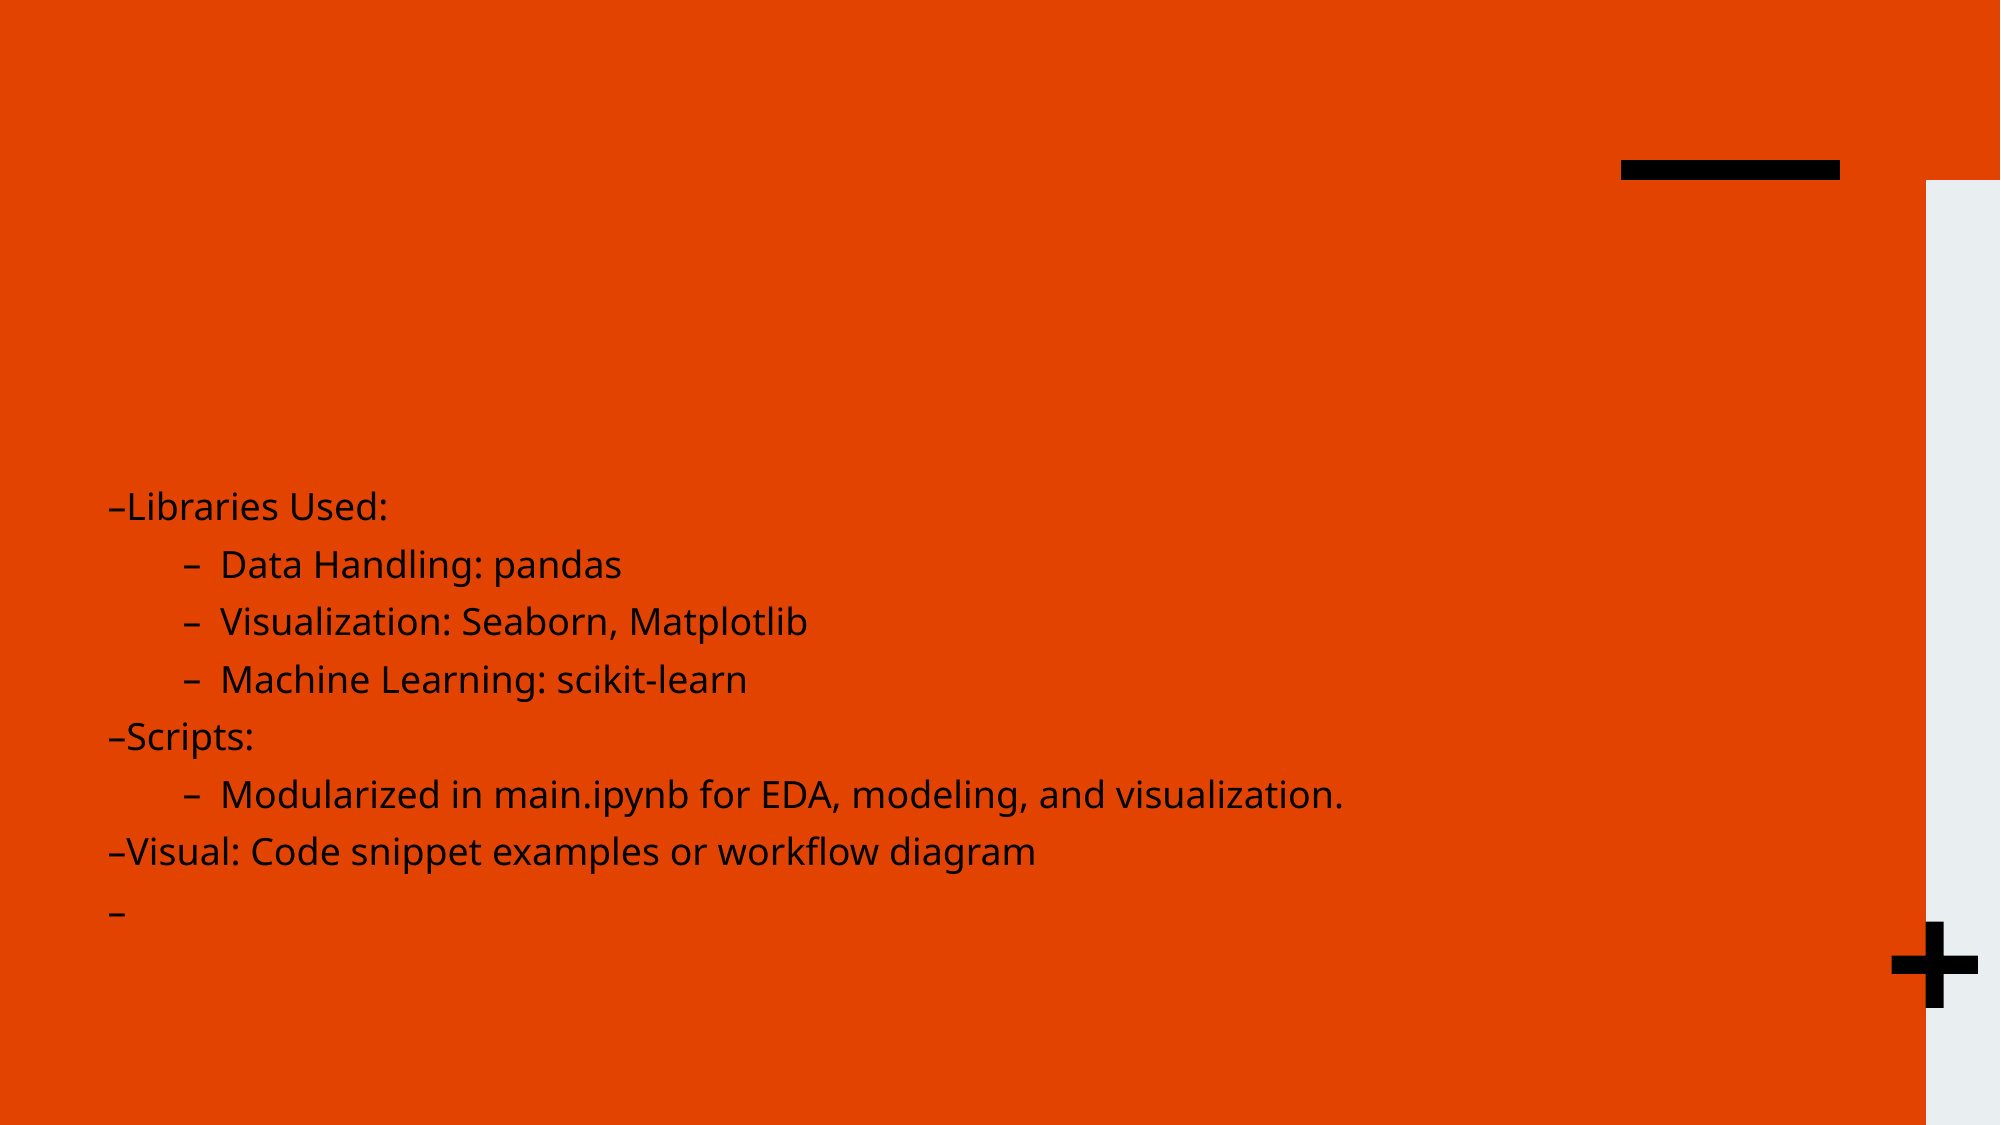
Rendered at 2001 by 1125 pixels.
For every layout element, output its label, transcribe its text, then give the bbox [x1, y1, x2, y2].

text_box [0, 0, 2000, 1125]
text_box Libraries Used: Data Handling: pandas Visualization: Seaborn, Matplotlib Machine Learning: scikit-learn Scripts: Modularized in main.ipynb for EDA, modeling, and visualization. Visual: Code snippet examples or workflow diagram [92, 475, 1449, 965]
